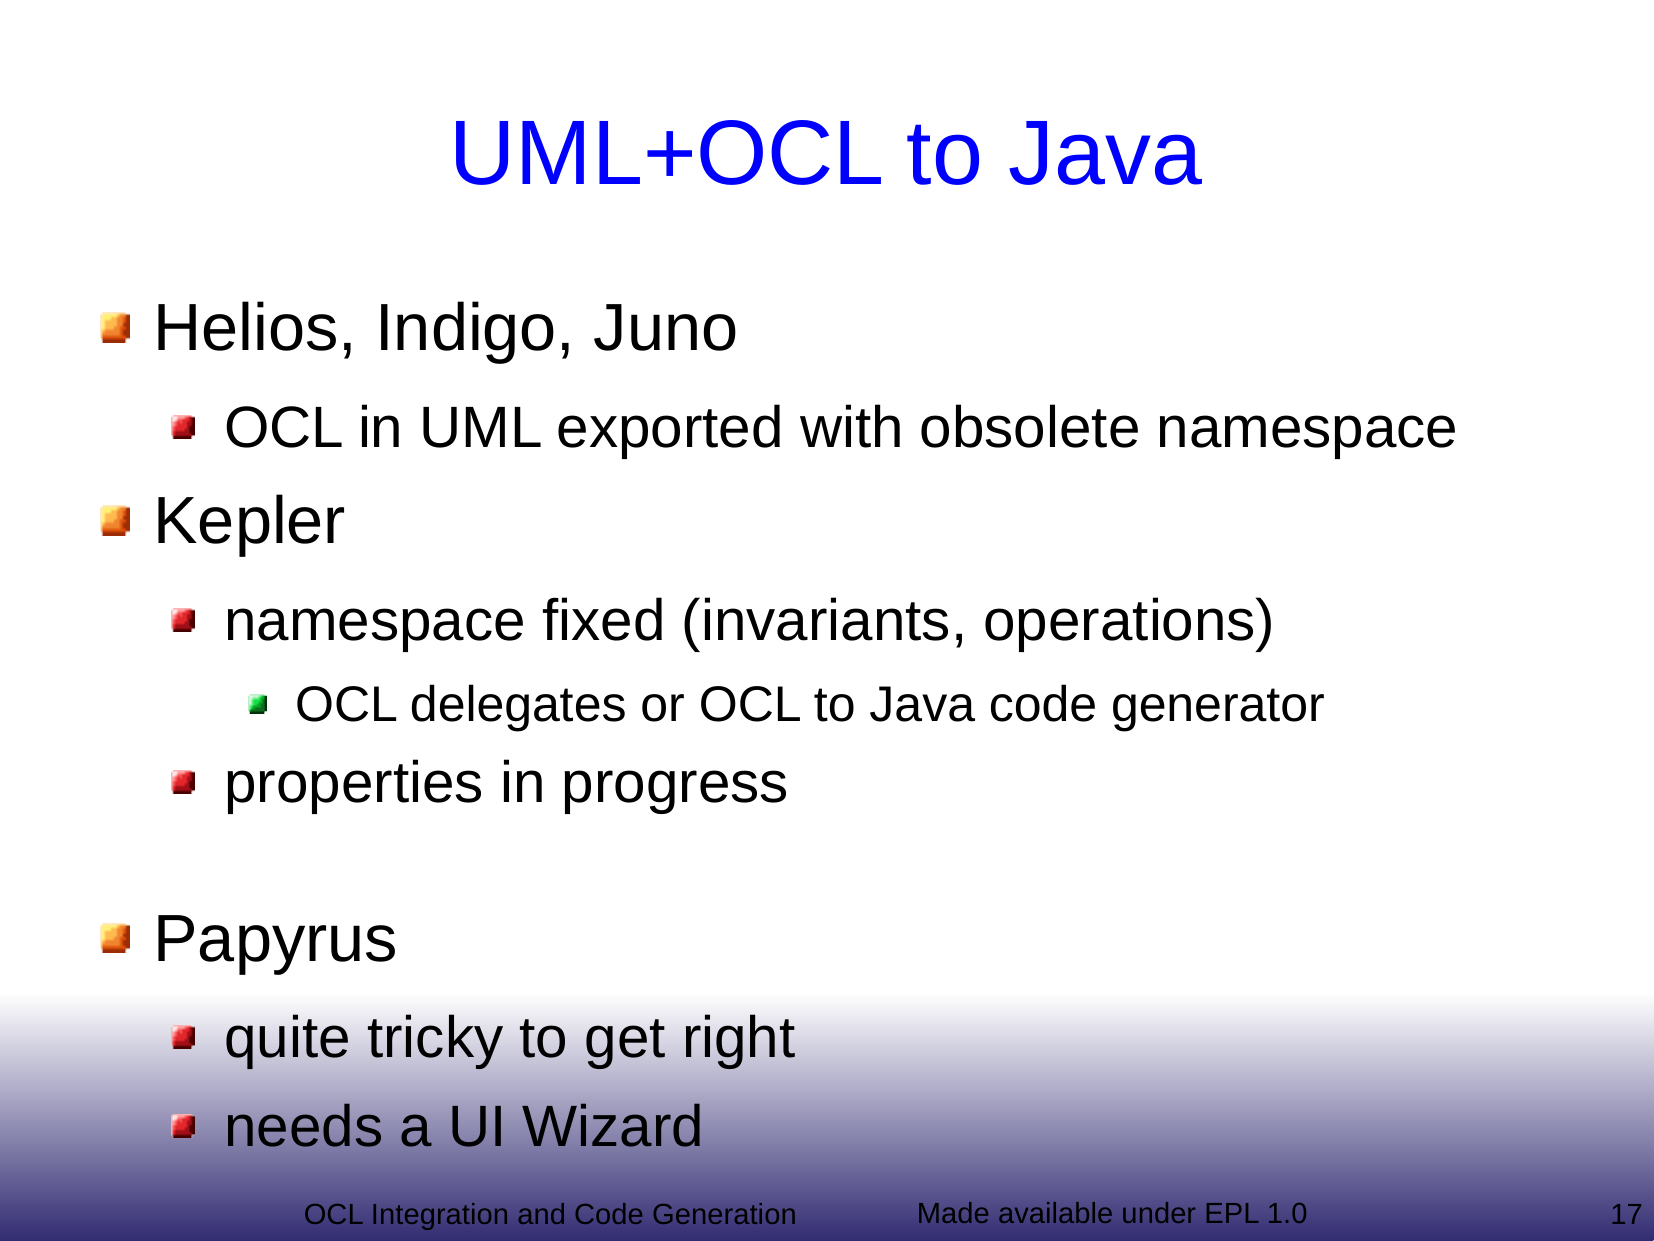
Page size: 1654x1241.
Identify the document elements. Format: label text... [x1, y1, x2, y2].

title UML+OCL to Java [82, 49, 1571, 257]
list Helios, Indigo, Juno OCL in UML exported with obsolete namespace Kepler namespace fixed (invariants, operations) OCL delegates or OCL to Java code generator properties in progress Papyrus quite tricky to get right needs a UI Wizard [82, 290, 1571, 1158]
